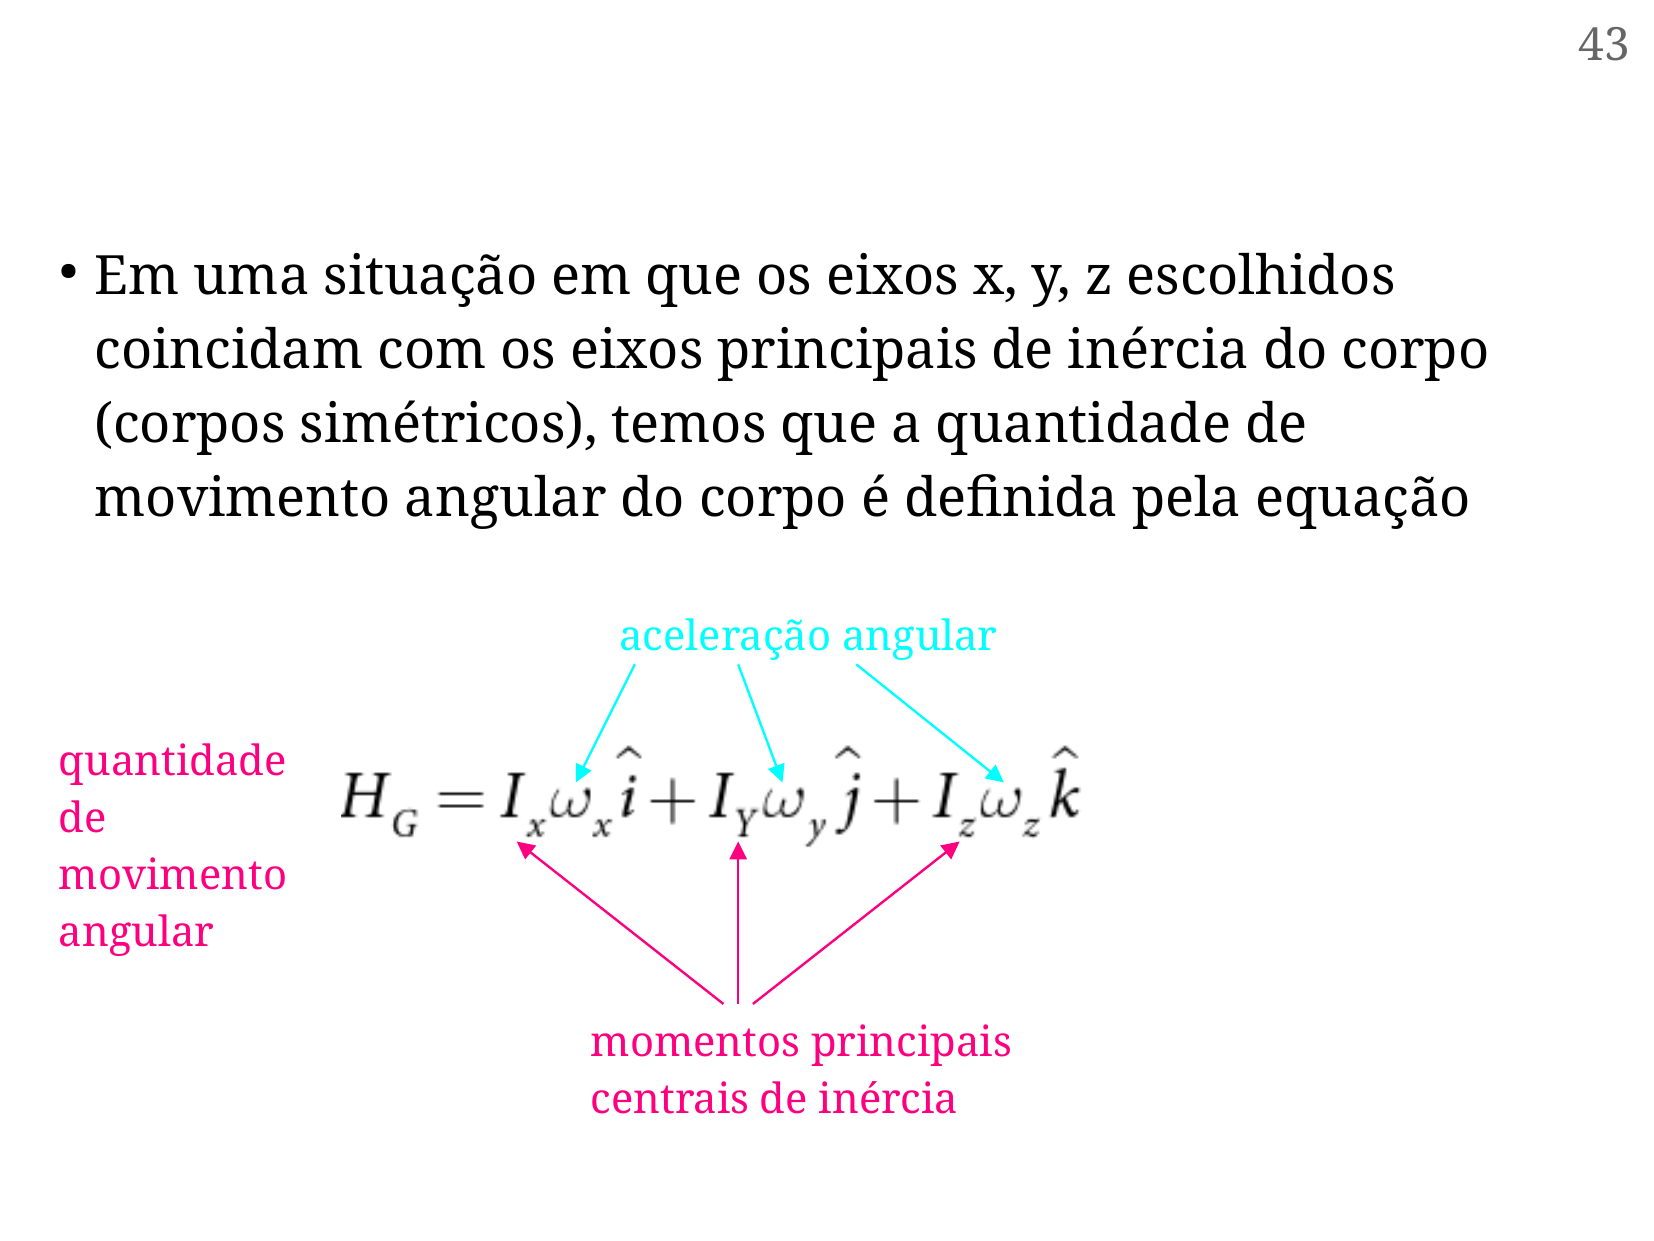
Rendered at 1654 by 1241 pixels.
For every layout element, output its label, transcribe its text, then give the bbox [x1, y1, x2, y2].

text_box aceleração angular [604, 598, 1013, 671]
text_box quantidade de movimento angular [44, 723, 325, 967]
picture [341, 732, 1108, 857]
list Em uma situação em que os eixos x, y, z escolhidos coincidam com os eixos principais de inércia do corpo (corpos simétricos), temos que a quantidade de movimento angular do corpo é definida pela equação [59, 236, 1595, 1211]
text_box momentos principais centrais de inércia [575, 1003, 1034, 1133]
